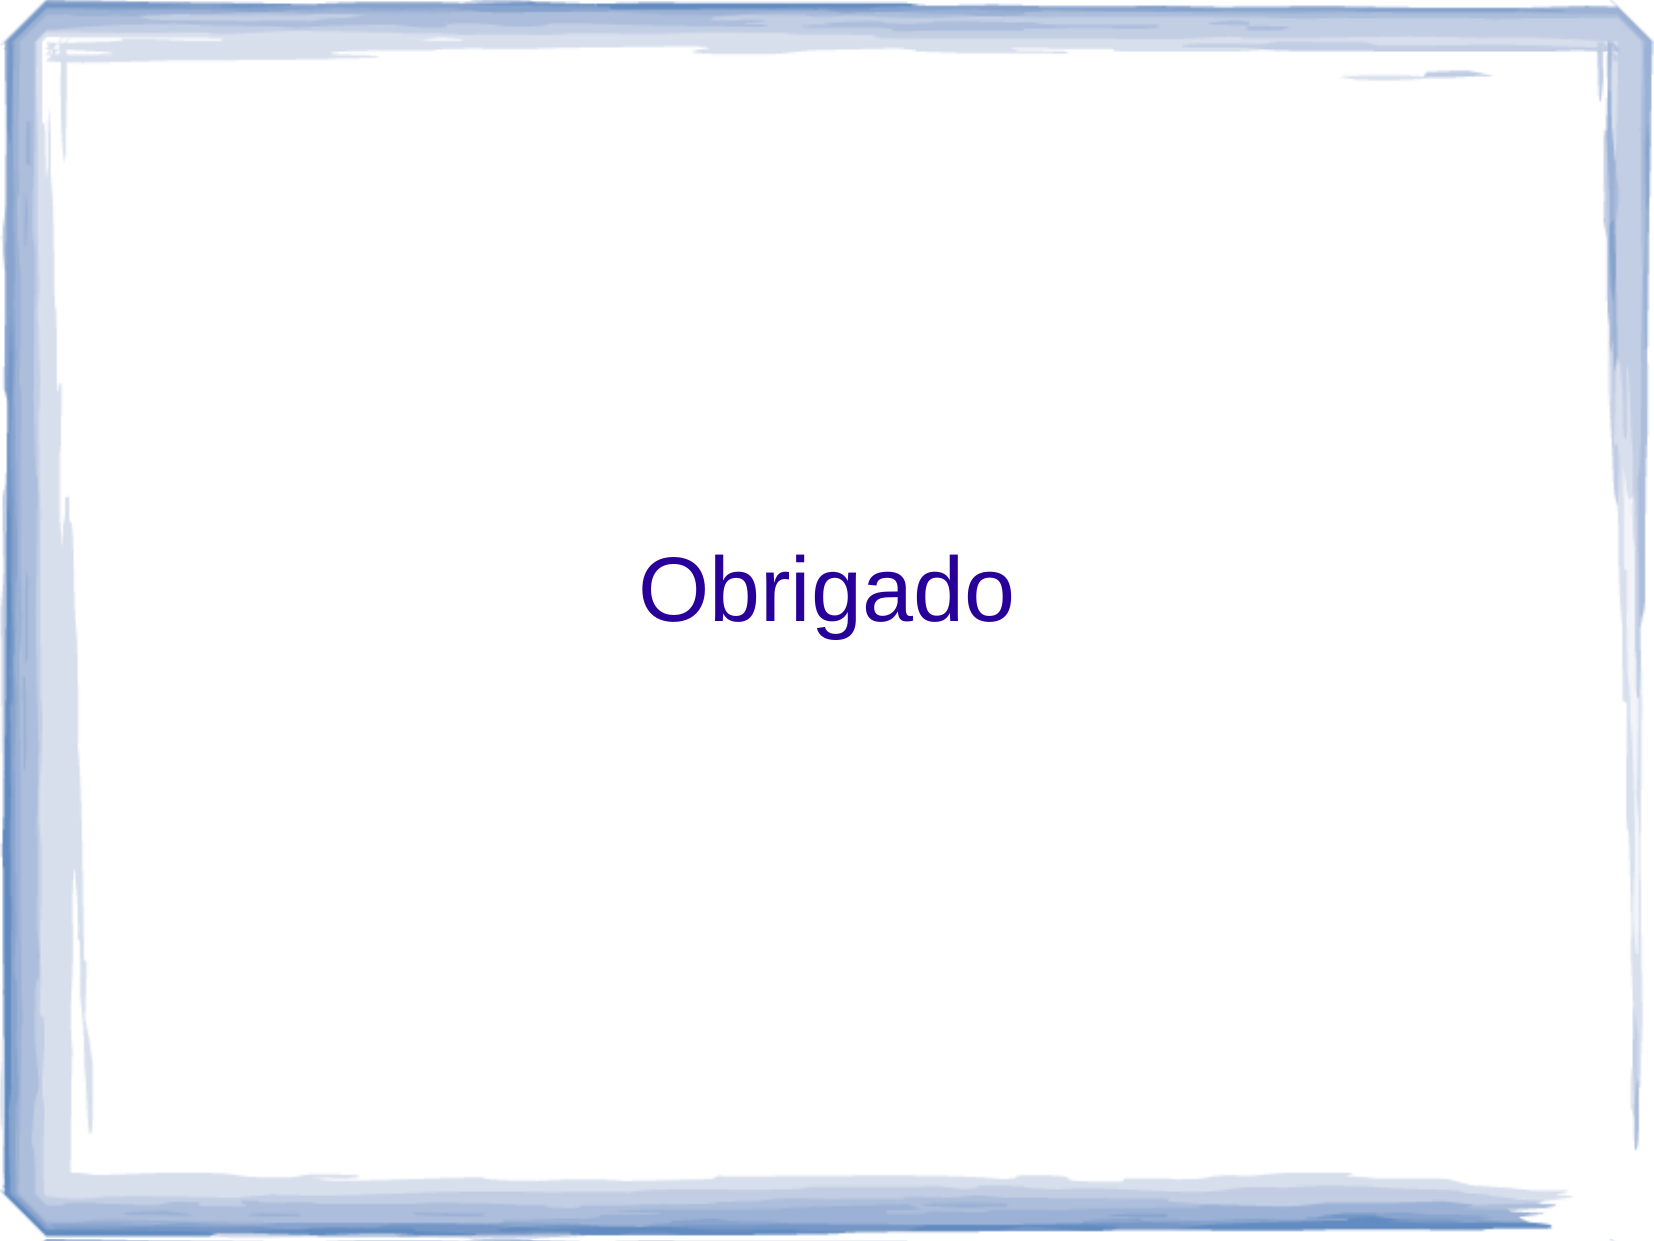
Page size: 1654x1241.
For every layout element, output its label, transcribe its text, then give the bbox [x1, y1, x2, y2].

picture [0, 0, 1654, 1241]
title Obrigado [82, 486, 1571, 694]
